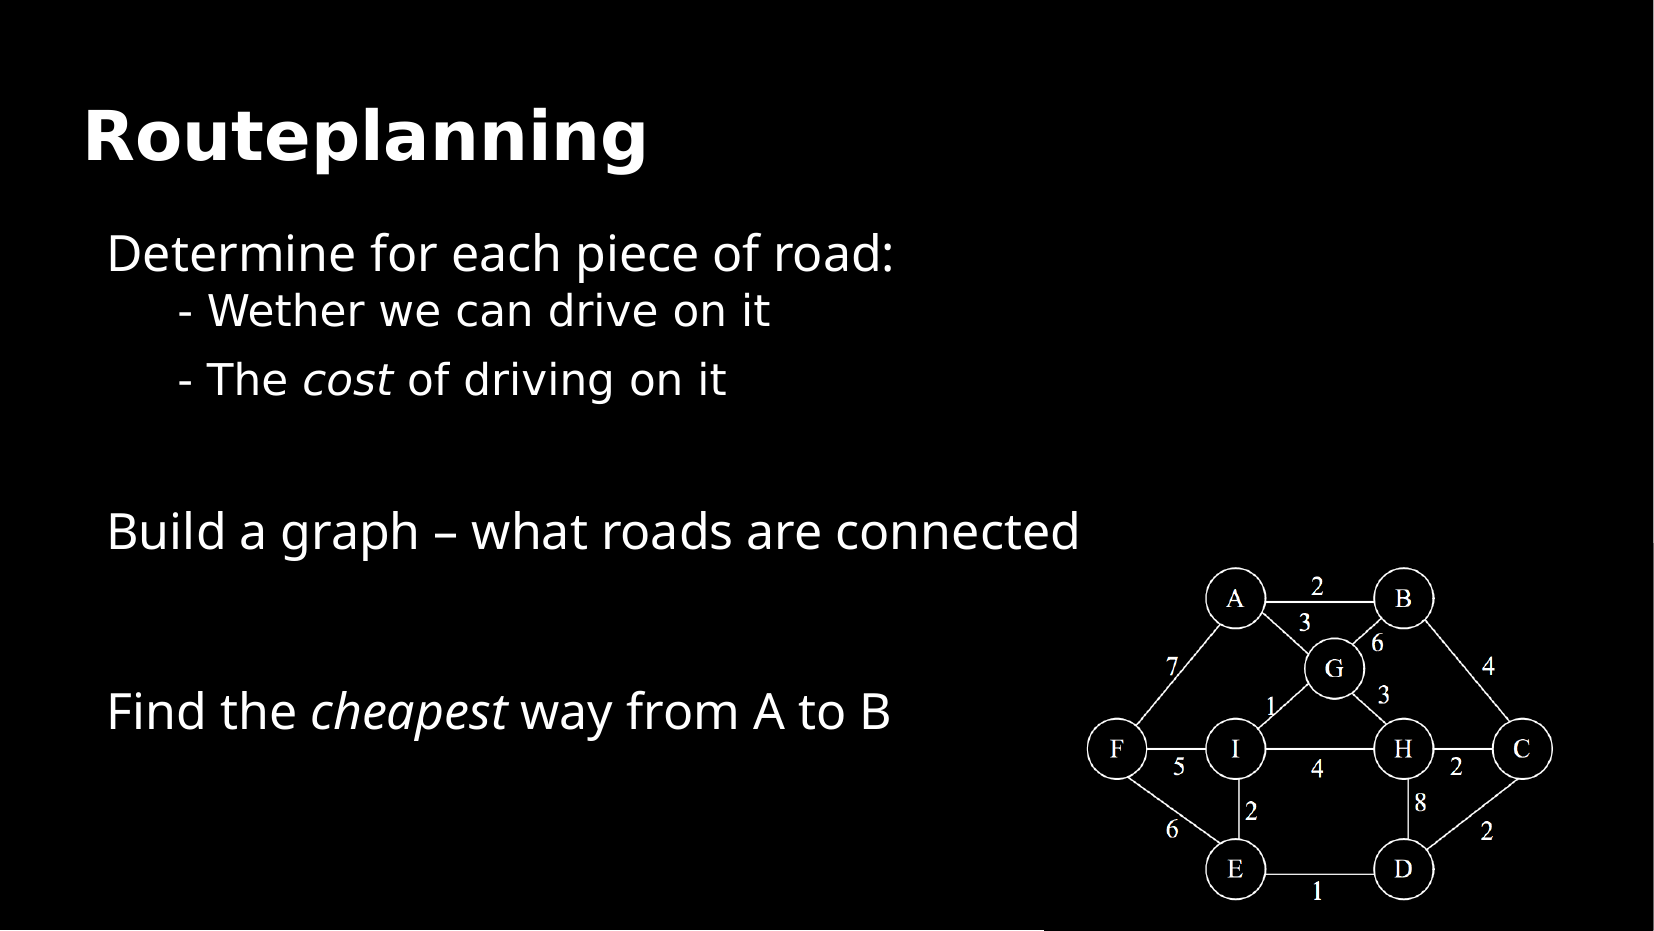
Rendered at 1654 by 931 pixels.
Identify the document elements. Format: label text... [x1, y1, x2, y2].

title Routeplanning [82, 59, 1571, 215]
picture [1044, 543, 1654, 931]
list Determine for each piece of road: - Wether we can drive on it - The cost of driving on it Build a graph – what roads are connected Find the cheapest way from A to B [35, 217, 1524, 827]
